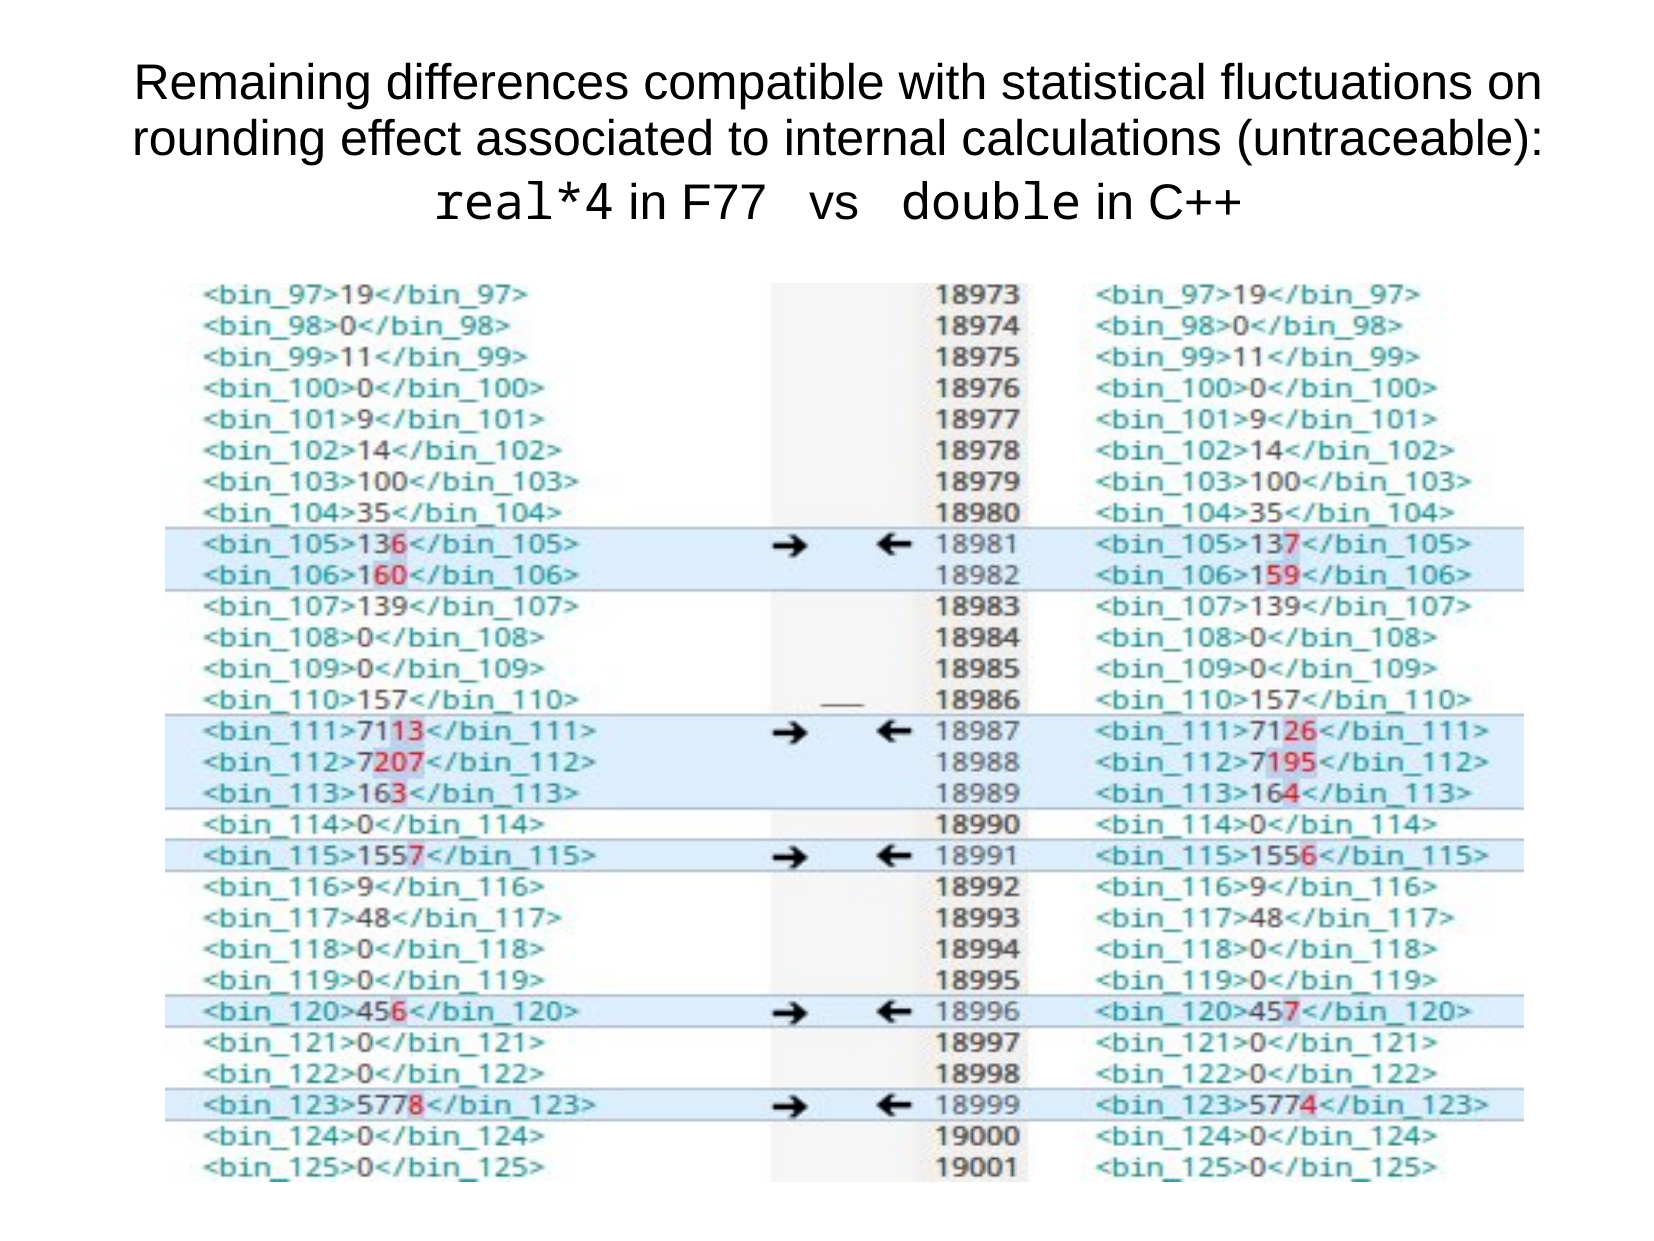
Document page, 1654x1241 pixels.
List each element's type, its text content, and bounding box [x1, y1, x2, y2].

picture [165, 283, 1524, 1182]
title Remaining differences compatible with statistical fluctuations on rounding effect associated to internal calculations (untraceable): real*4 in F77 vs double in C++ [94, 40, 1583, 249]
